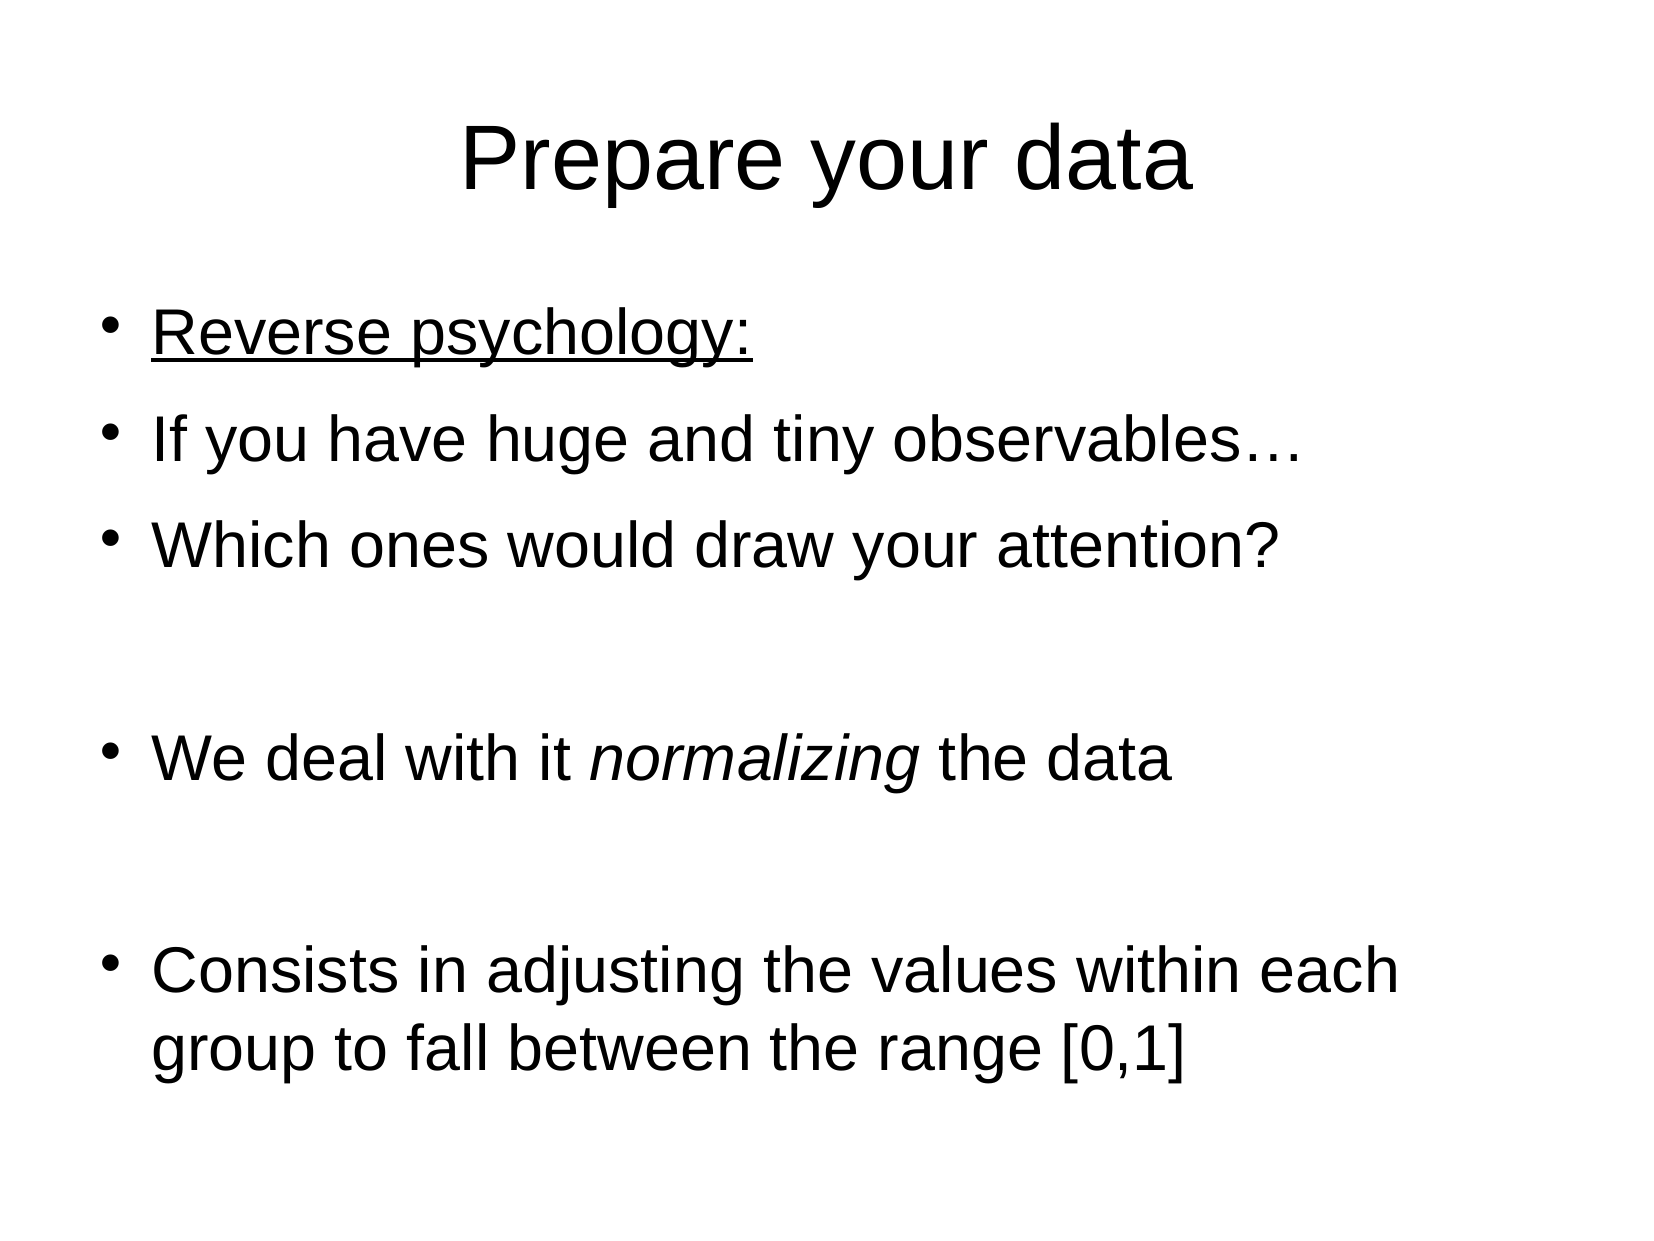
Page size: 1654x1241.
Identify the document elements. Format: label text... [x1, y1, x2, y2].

text_box Prepare your data [82, 49, 1571, 257]
text_box Reverse psychology: If you have huge and tiny observables… Which ones would draw your attention? We deal with it normalizing the data Consists in adjusting the values within each group to fall between the range [0,1] [82, 290, 1571, 1087]
